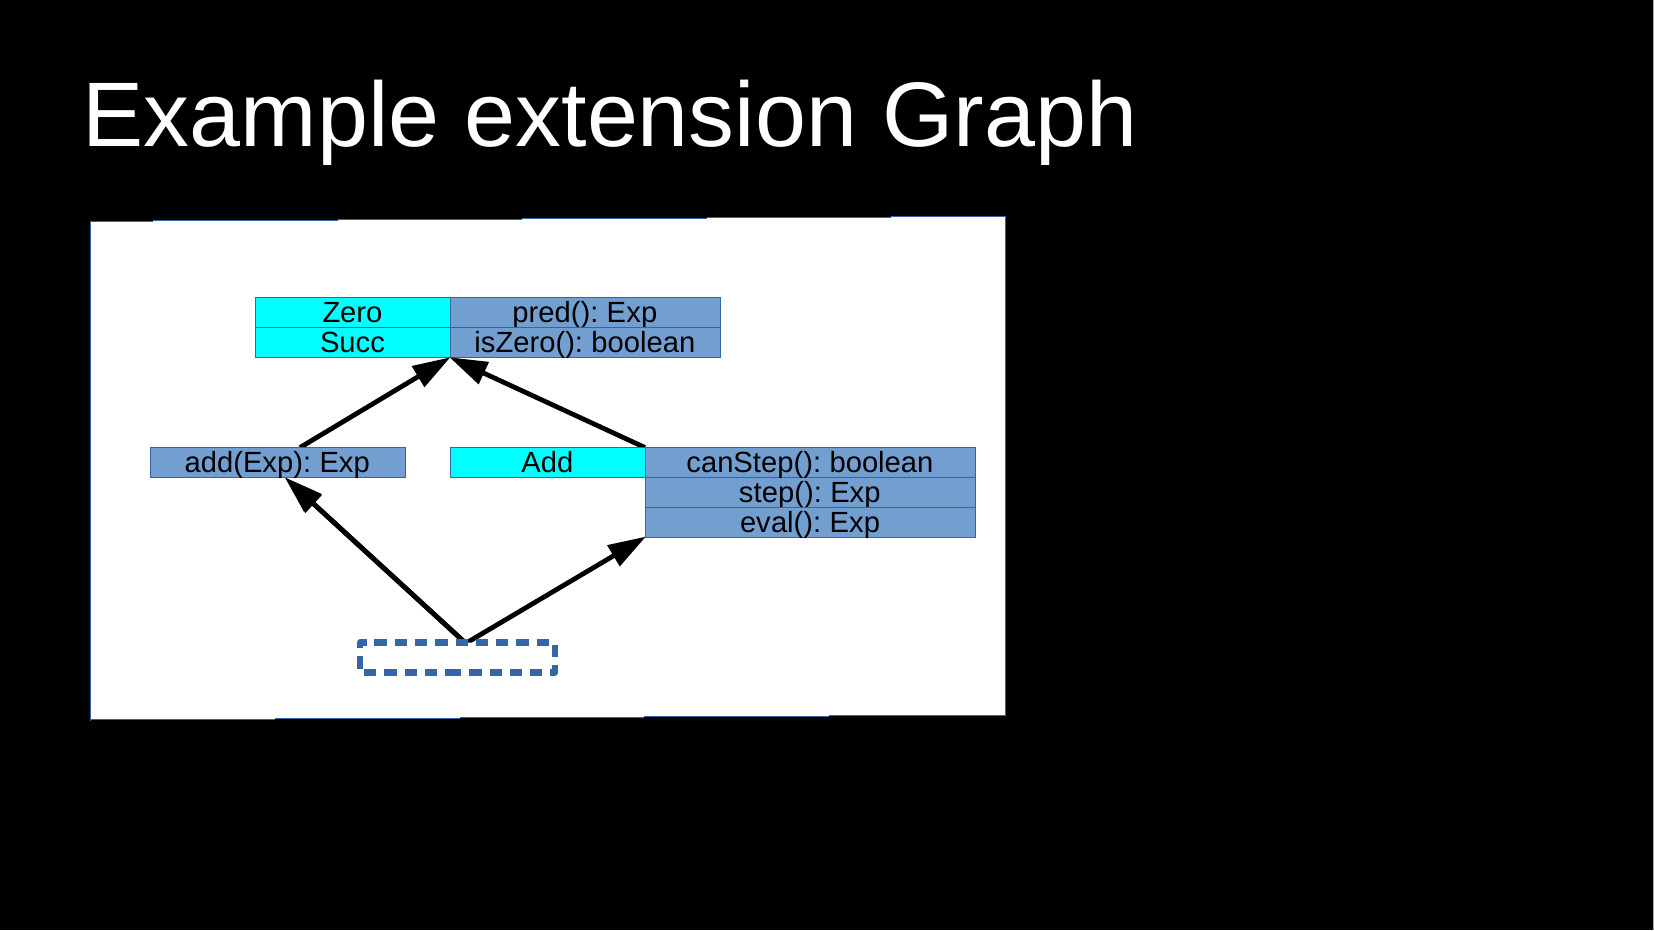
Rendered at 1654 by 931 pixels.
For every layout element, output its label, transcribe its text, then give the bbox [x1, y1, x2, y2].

text_box Zero [255, 297, 450, 327]
text_box step(): Exp [645, 478, 976, 507]
text_box canStep(): boolean [645, 447, 976, 478]
title Example extension Graph [82, 37, 1571, 193]
text_box add(Exp): Exp [150, 447, 406, 478]
text_box eval(): Exp [645, 507, 976, 538]
text_box Succ [255, 327, 450, 358]
text_box [90, 216, 1006, 721]
text_box isZero(): boolean [450, 327, 721, 358]
text_box pred(): Exp [450, 297, 721, 327]
text_box Add [450, 447, 645, 478]
